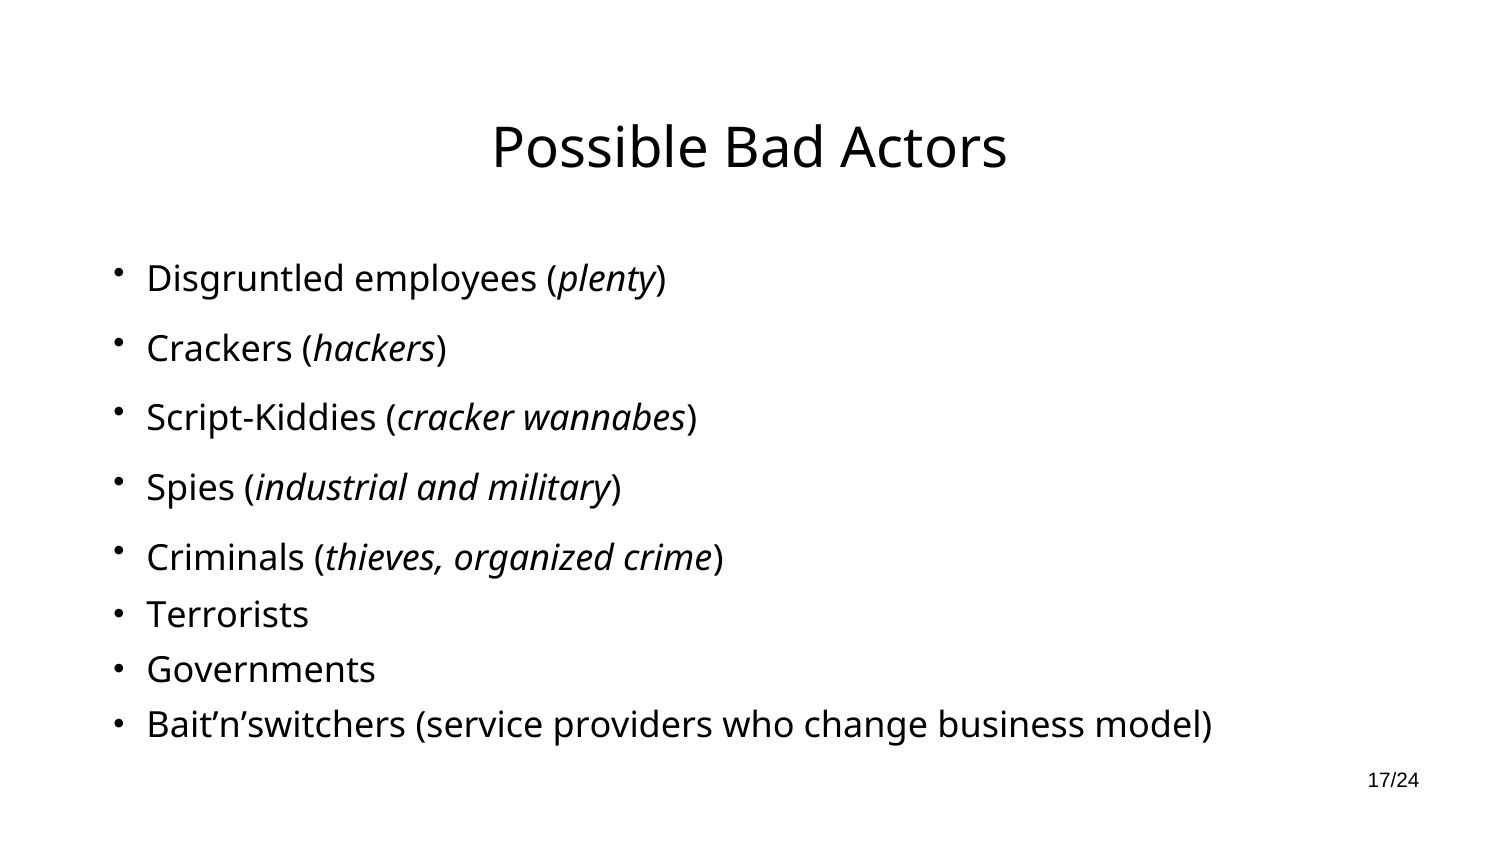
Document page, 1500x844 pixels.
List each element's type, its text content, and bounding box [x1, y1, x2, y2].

title Possible Bad Actors [112, 74, 1388, 216]
list Disgruntled employees (plenty)‏ Crackers (hackers)‏ Script-Kiddies (cracker wannabes)‏ Spies (industrial and military)‏ Criminals (thieves, organized crime)‏ Terrorists Governments Bait’n’switchers (service providers who change business model) [112, 243, 1388, 751]
